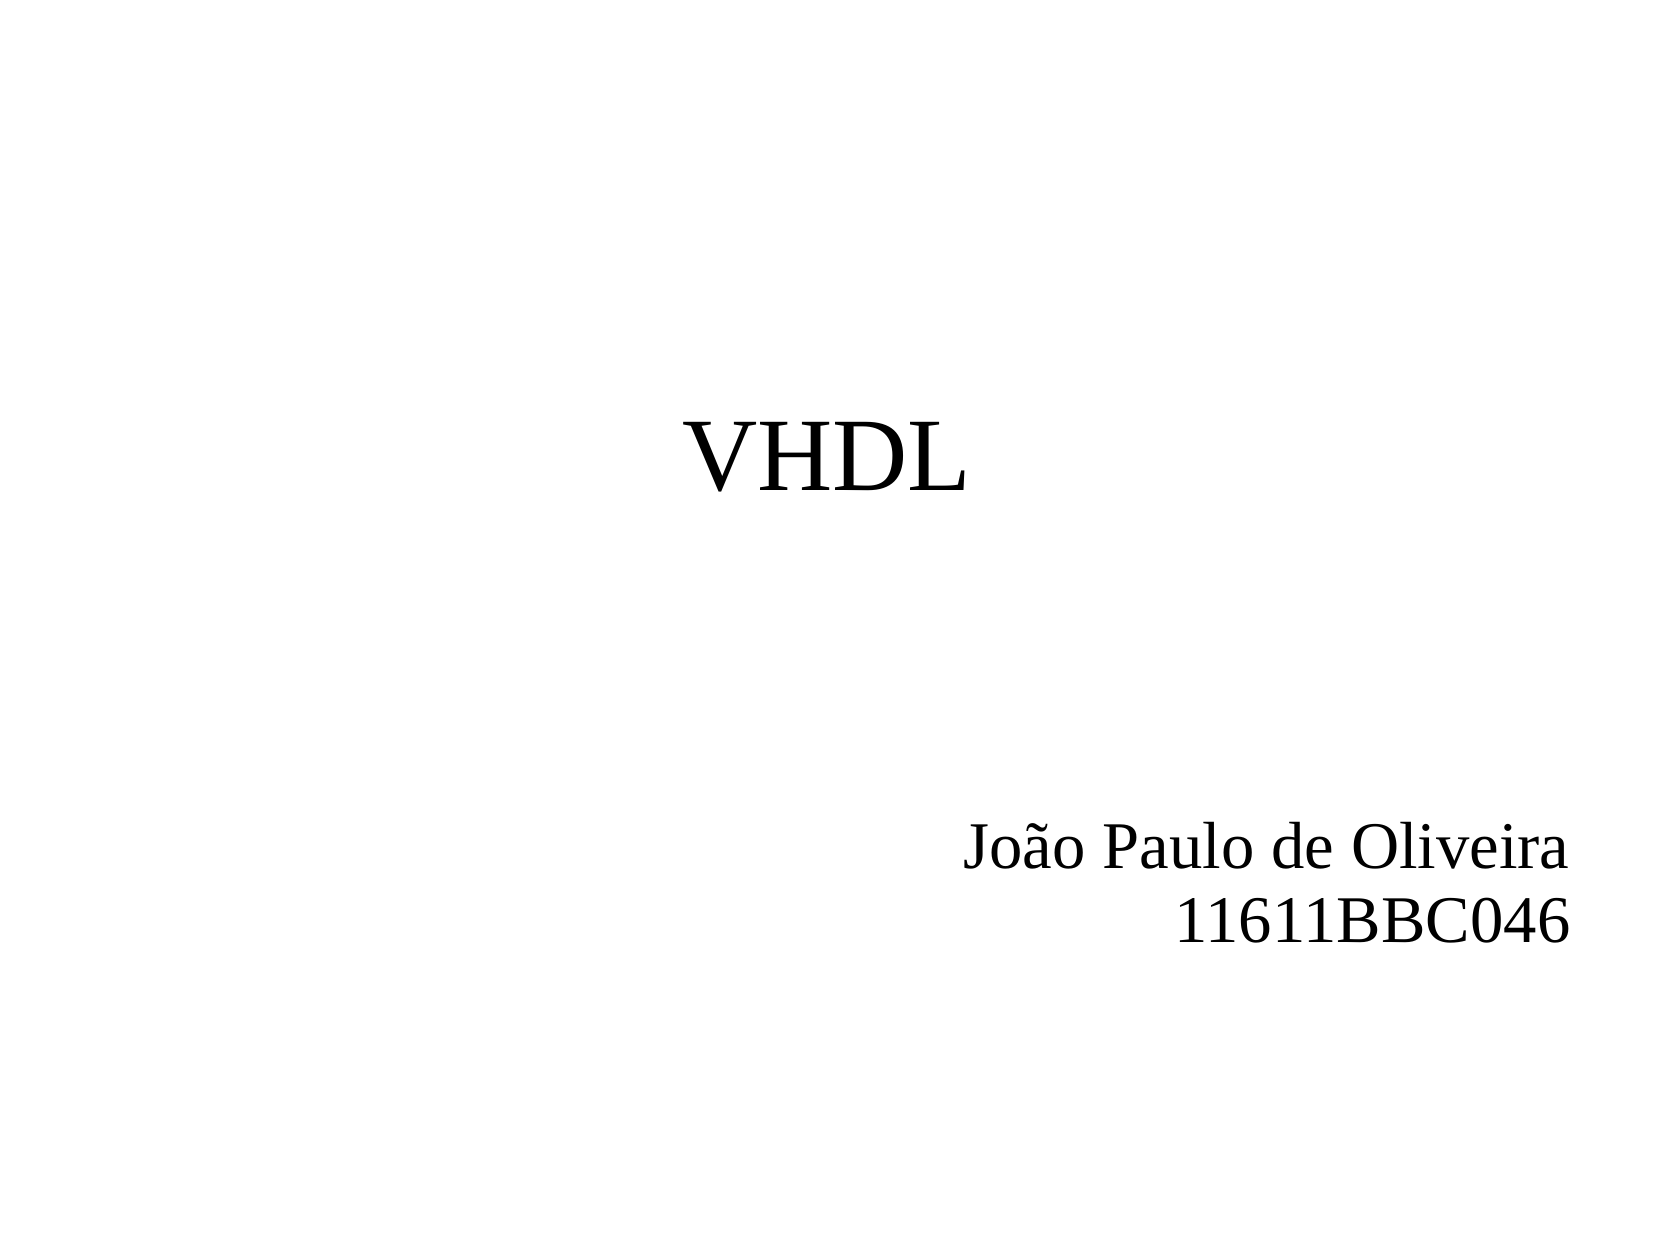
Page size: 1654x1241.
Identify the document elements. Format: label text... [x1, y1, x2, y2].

subtitle VHDL João Paulo de Oliveira 11611BBC046 [82, 49, 1571, 1010]
